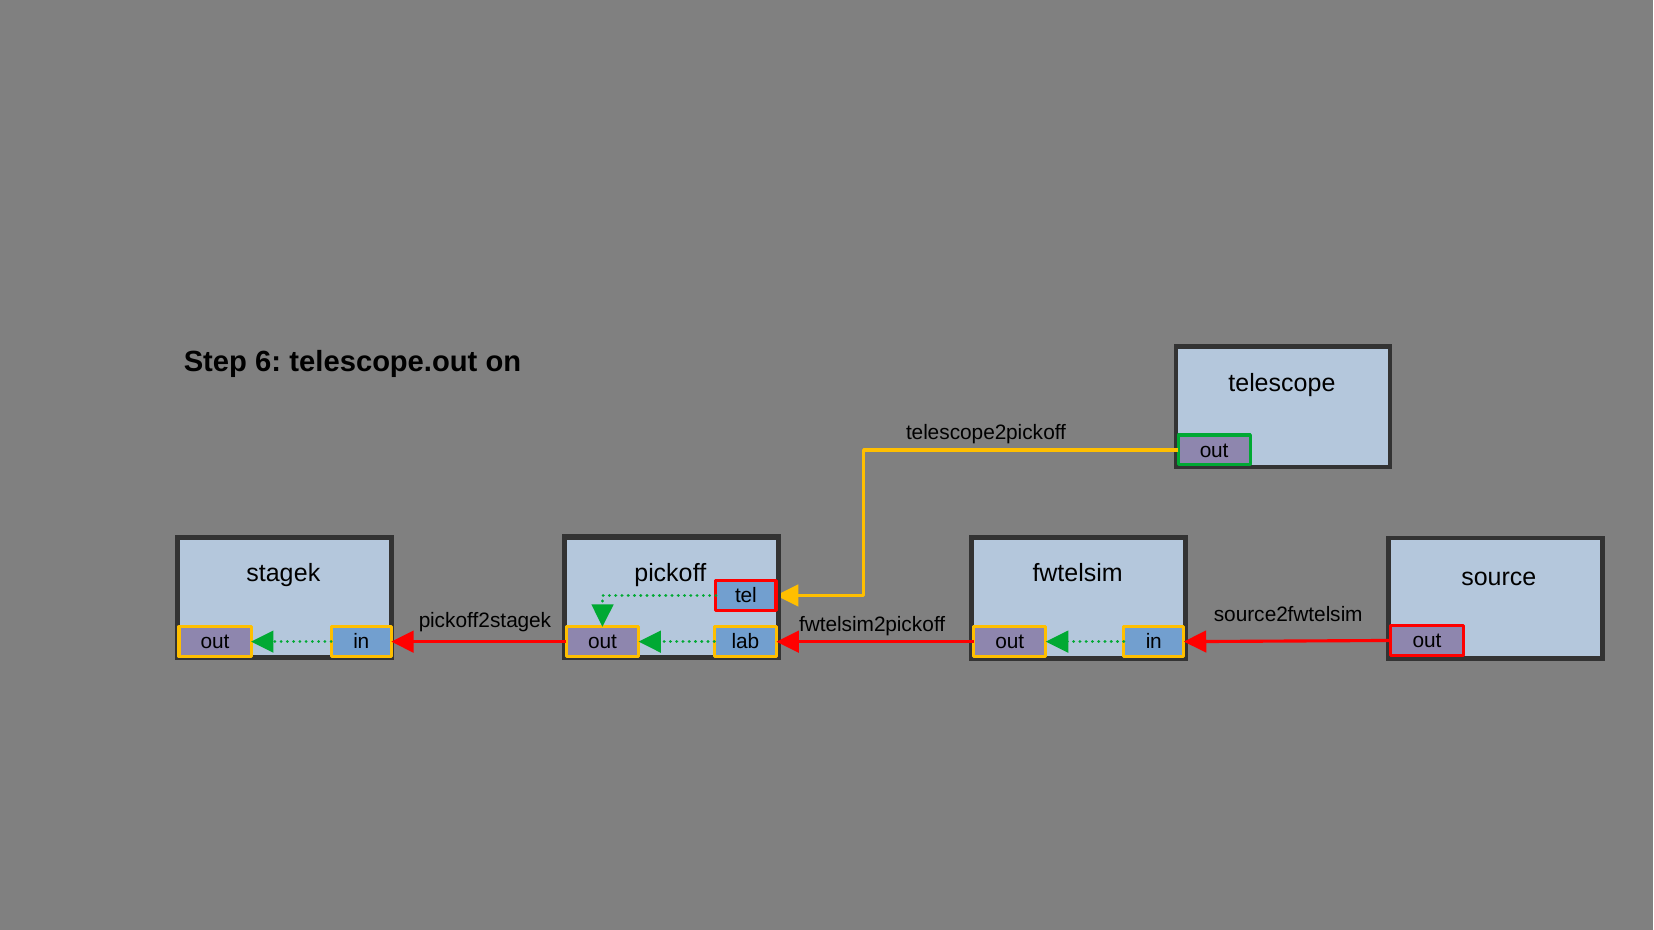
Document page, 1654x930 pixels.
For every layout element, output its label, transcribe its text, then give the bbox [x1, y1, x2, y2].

text_box Step 6: telescope.out on [168, 337, 762, 385]
text_box out [566, 626, 639, 657]
text_box stagek [196, 551, 371, 595]
text_box out [1178, 435, 1251, 465]
text_box source2fwtelsim [1198, 595, 1383, 634]
text_box lab [714, 626, 777, 657]
text_box telescope [1195, 361, 1369, 405]
text_box out [178, 626, 252, 657]
text_box telescope2pickoff [891, 413, 1098, 475]
text_box in [331, 626, 392, 657]
text_box out [973, 626, 1046, 657]
text_box tel [715, 580, 776, 611]
text_box [1176, 346, 1390, 468]
text_box pickoff2stagek [404, 601, 588, 640]
text_box [564, 536, 779, 658]
text_box in [1123, 626, 1184, 657]
text_box source [1412, 555, 1586, 599]
text_box pickoff [583, 551, 758, 595]
text_box [177, 537, 392, 658]
text_box [971, 537, 1186, 659]
text_box fwtelsim2pickoff [784, 605, 969, 640]
text_box out [1390, 625, 1464, 656]
text_box [1388, 538, 1603, 659]
text_box fwtelsim [991, 551, 1165, 595]
